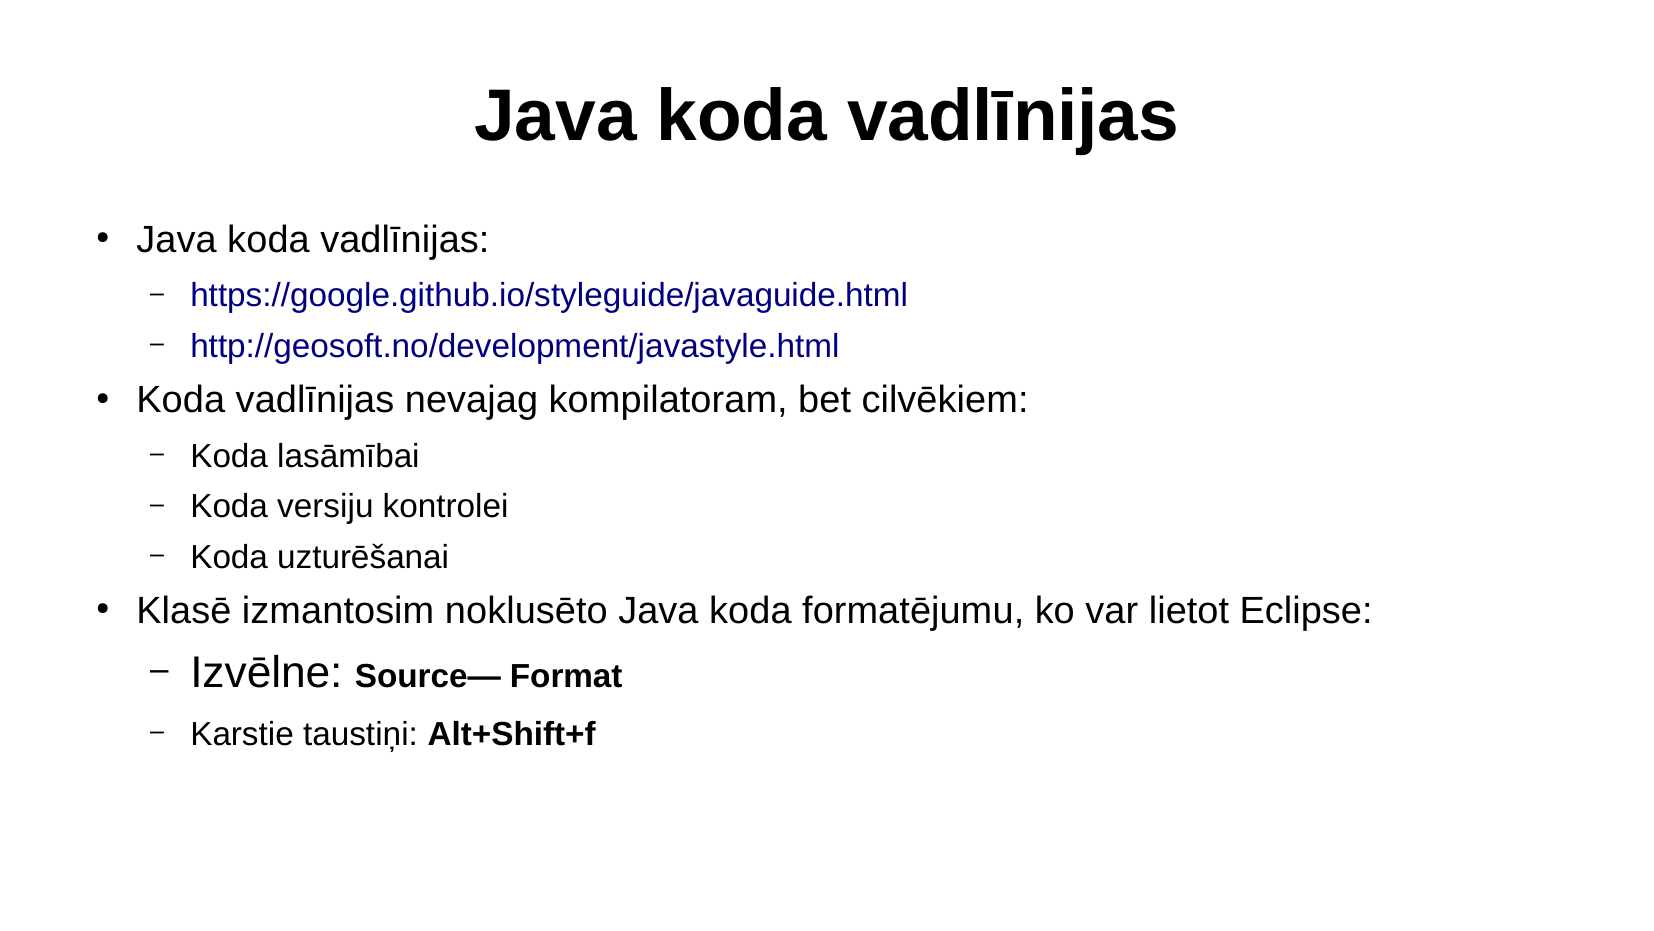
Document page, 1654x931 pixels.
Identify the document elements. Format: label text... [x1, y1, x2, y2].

title Java koda vadlīnijas [82, 37, 1571, 193]
list Java koda vadlīnijas: https://google.github.io/styleguide/javaguide.html http://geosoft.no/development/javastyle.html Koda vadlīnijas nevajag kompilatoram, bet cilvēkiem: Koda lasāmībai Koda versiju kontrolei Koda uzturēšanai Klasē izmantosim noklusēto Java koda formatējumu, ko var lietot Eclipse: Izvēlne: Source— Format Karstie taustiņi: Alt+Shift+f [82, 217, 1538, 758]
